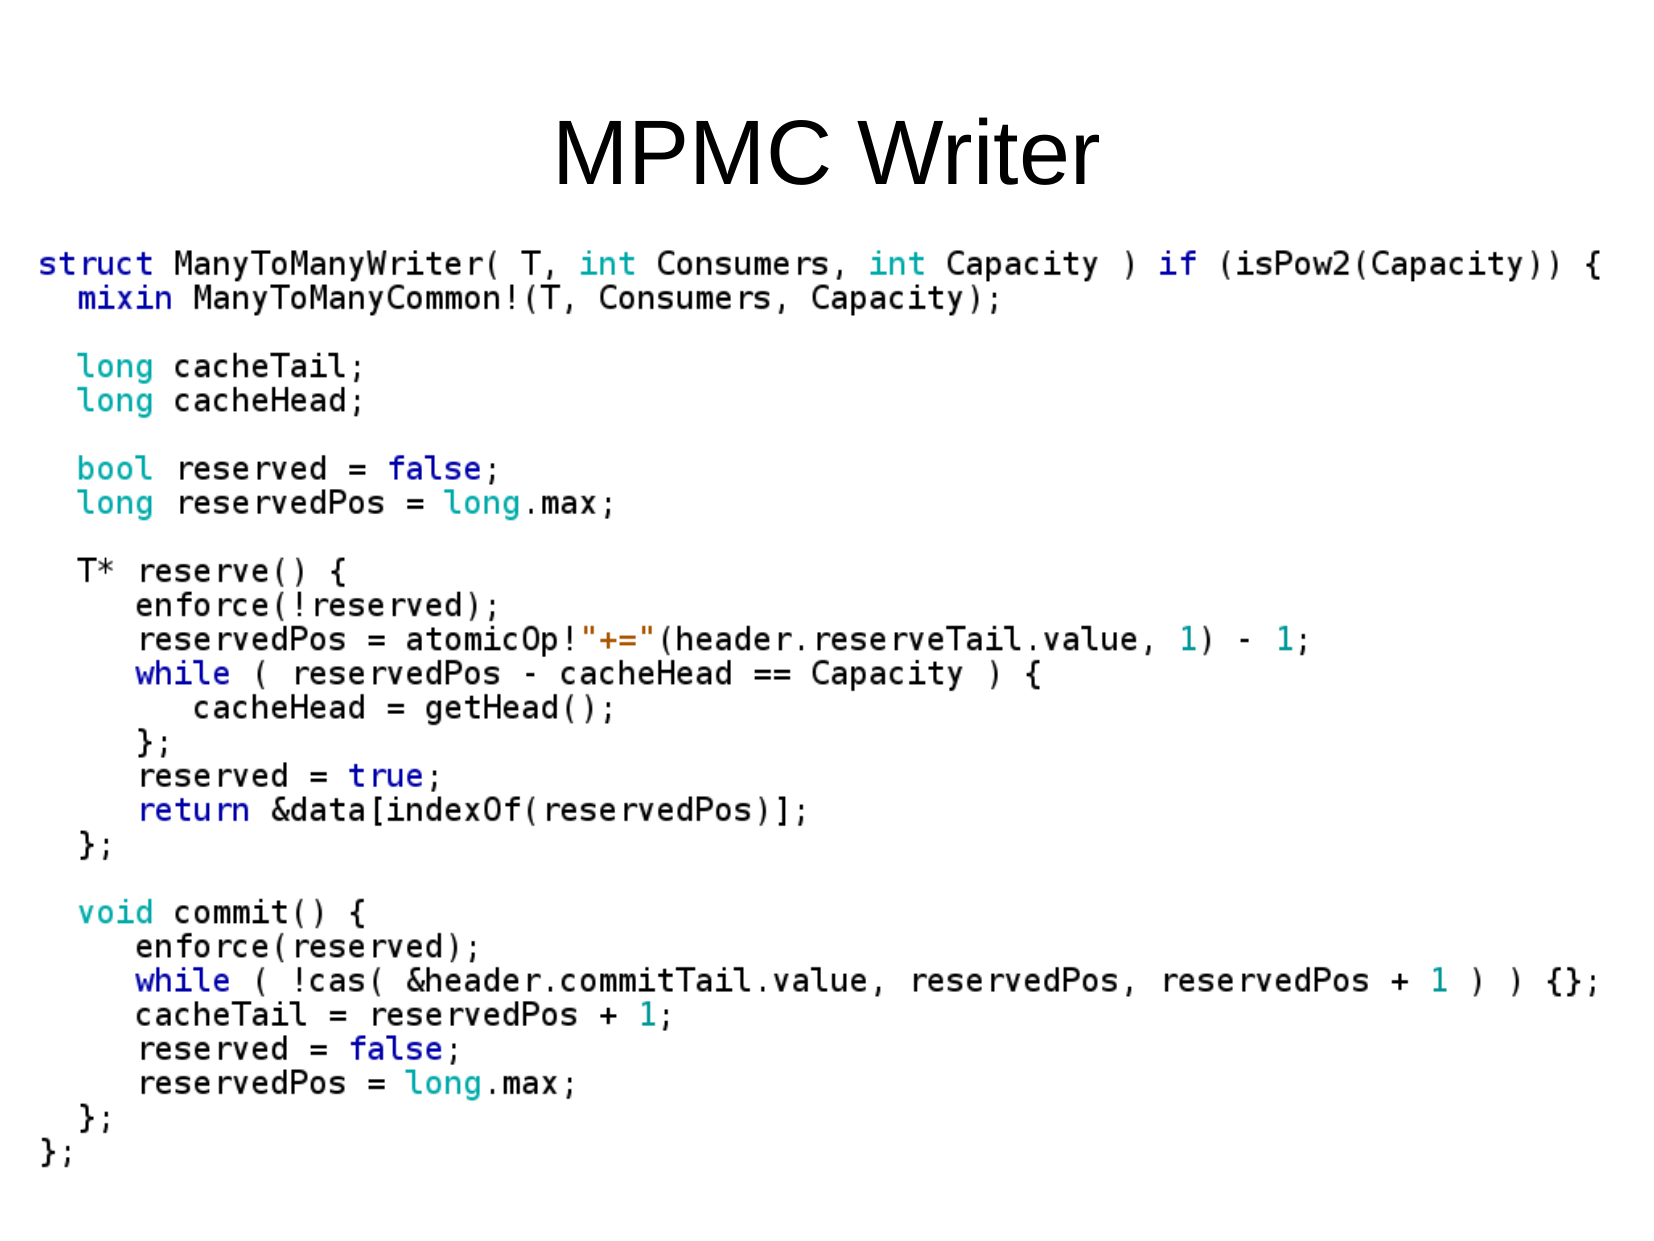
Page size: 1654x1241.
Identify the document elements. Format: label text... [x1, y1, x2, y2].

picture [23, 228, 1619, 1182]
title MPMC Writer [82, 49, 1571, 228]
